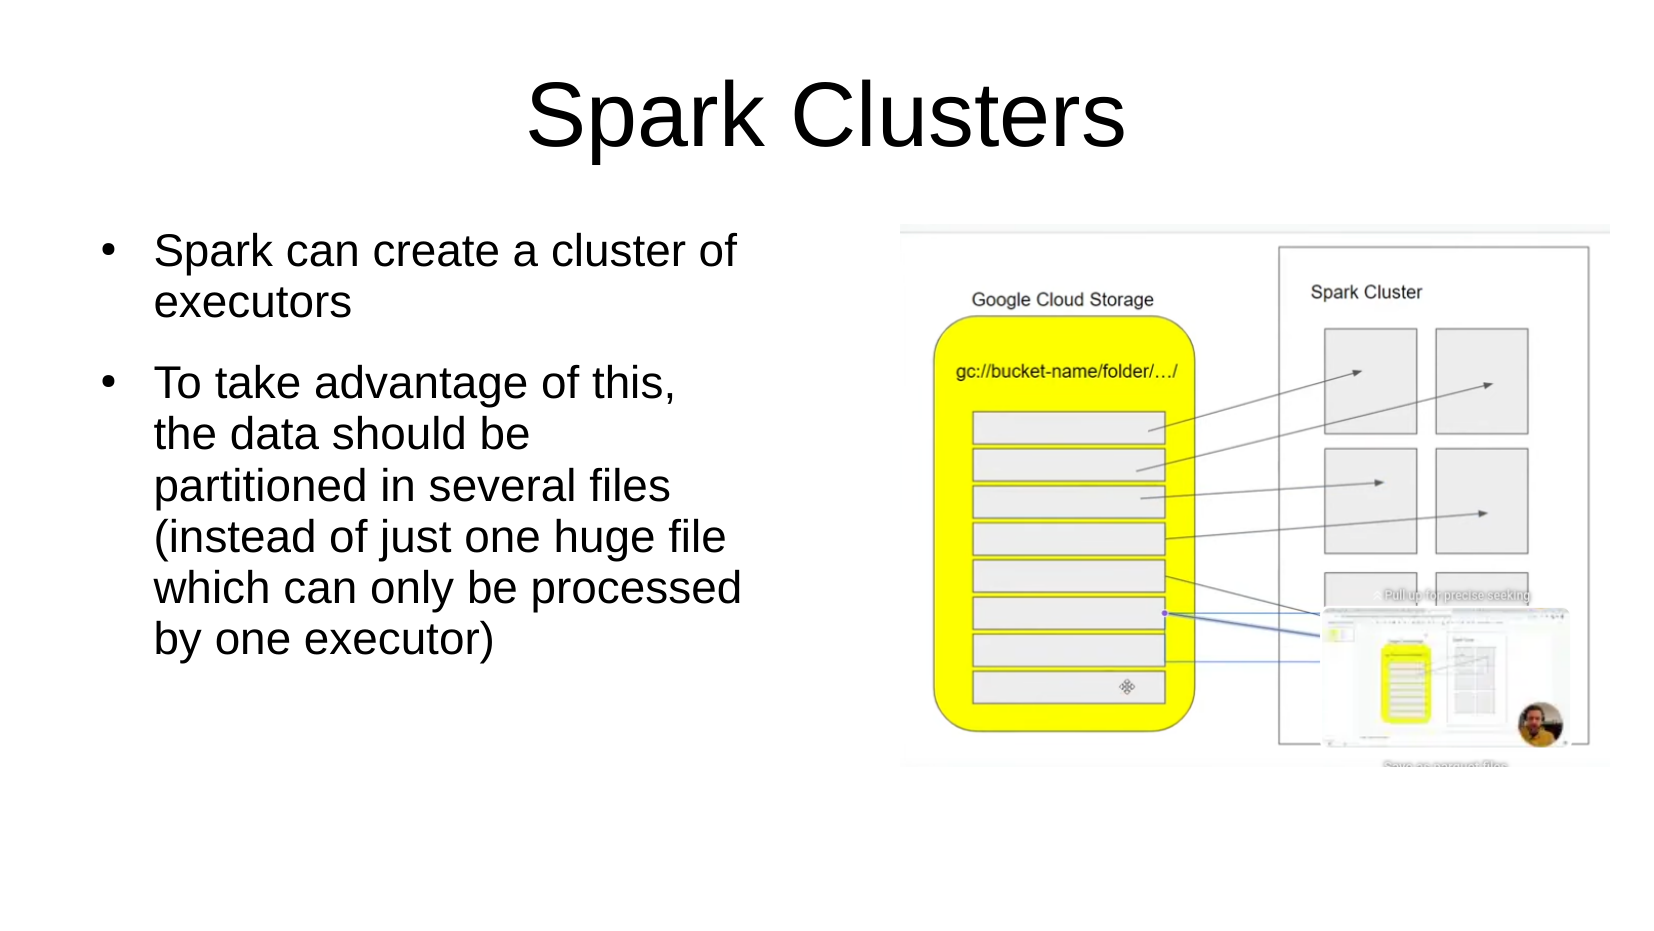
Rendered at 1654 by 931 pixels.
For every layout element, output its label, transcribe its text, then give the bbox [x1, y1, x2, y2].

picture [900, 224, 1610, 767]
list Spark can create a cluster of executors To take advantage of this, the data should be partitioned in several files (instead of just one huge file which can only be processed by one executor) [82, 225, 751, 826]
title Spark Clusters [82, 37, 1571, 193]
